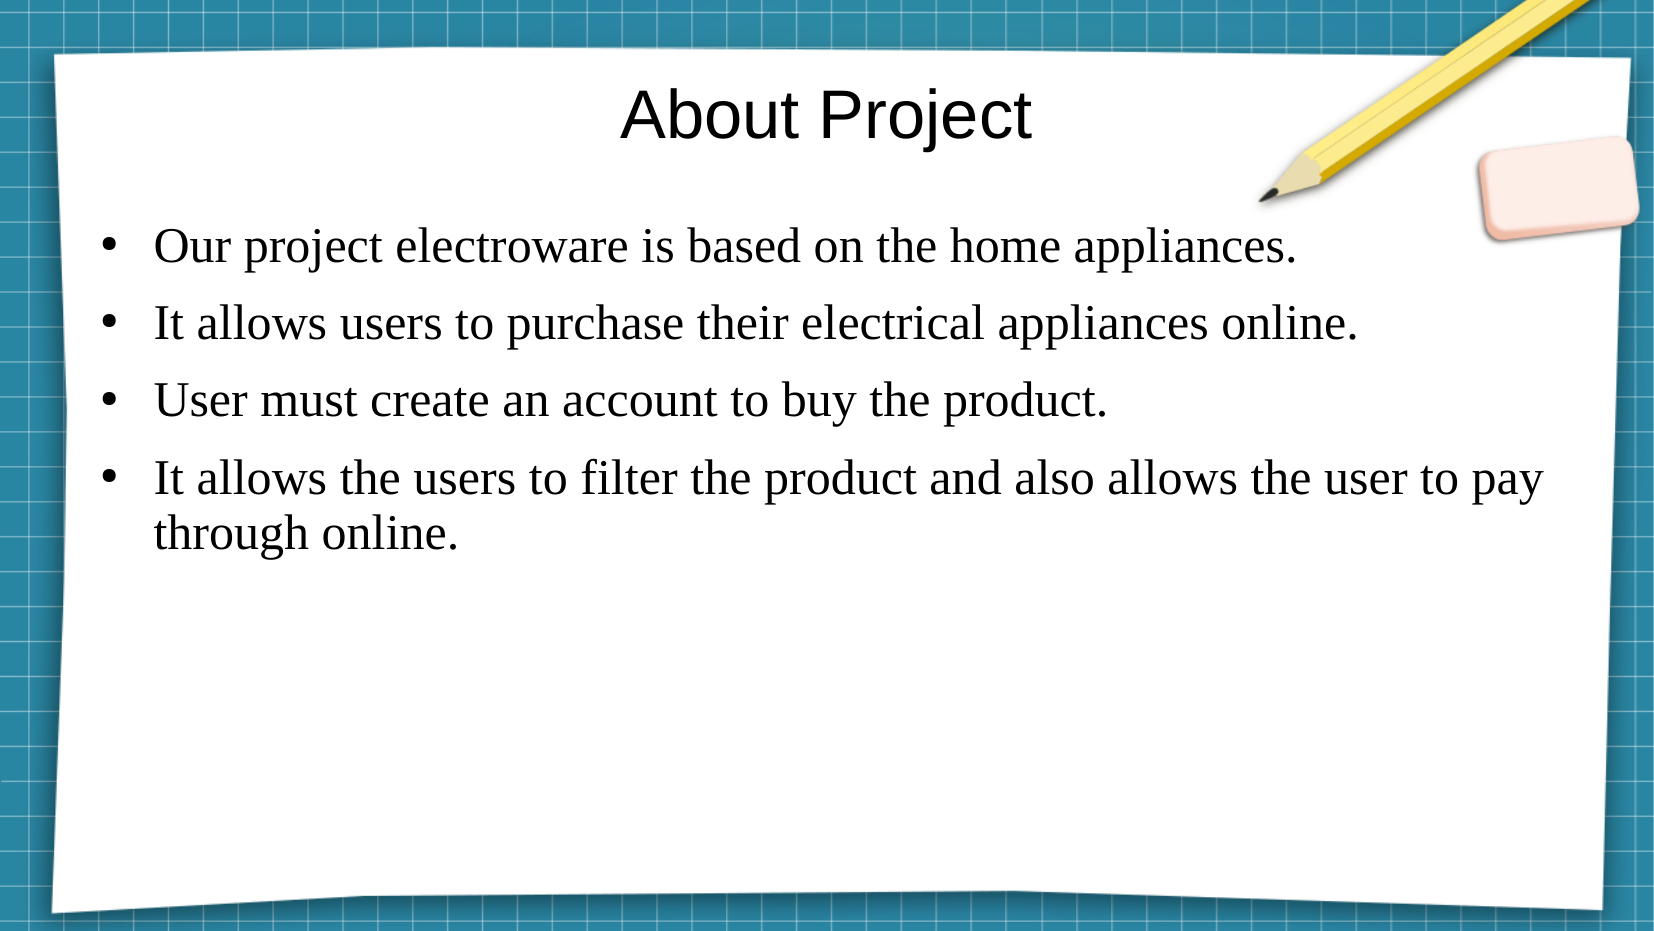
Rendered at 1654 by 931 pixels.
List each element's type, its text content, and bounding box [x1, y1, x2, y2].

list Our project electroware is based on the home appliances. It allows users to purchase their electrical appliances online. User must create an account to buy the product. It allows the users to filter the product and also allows the user to pay through online. [82, 217, 1571, 758]
title About Project [82, 37, 1571, 193]
picture [0, 0, 1654, 931]
